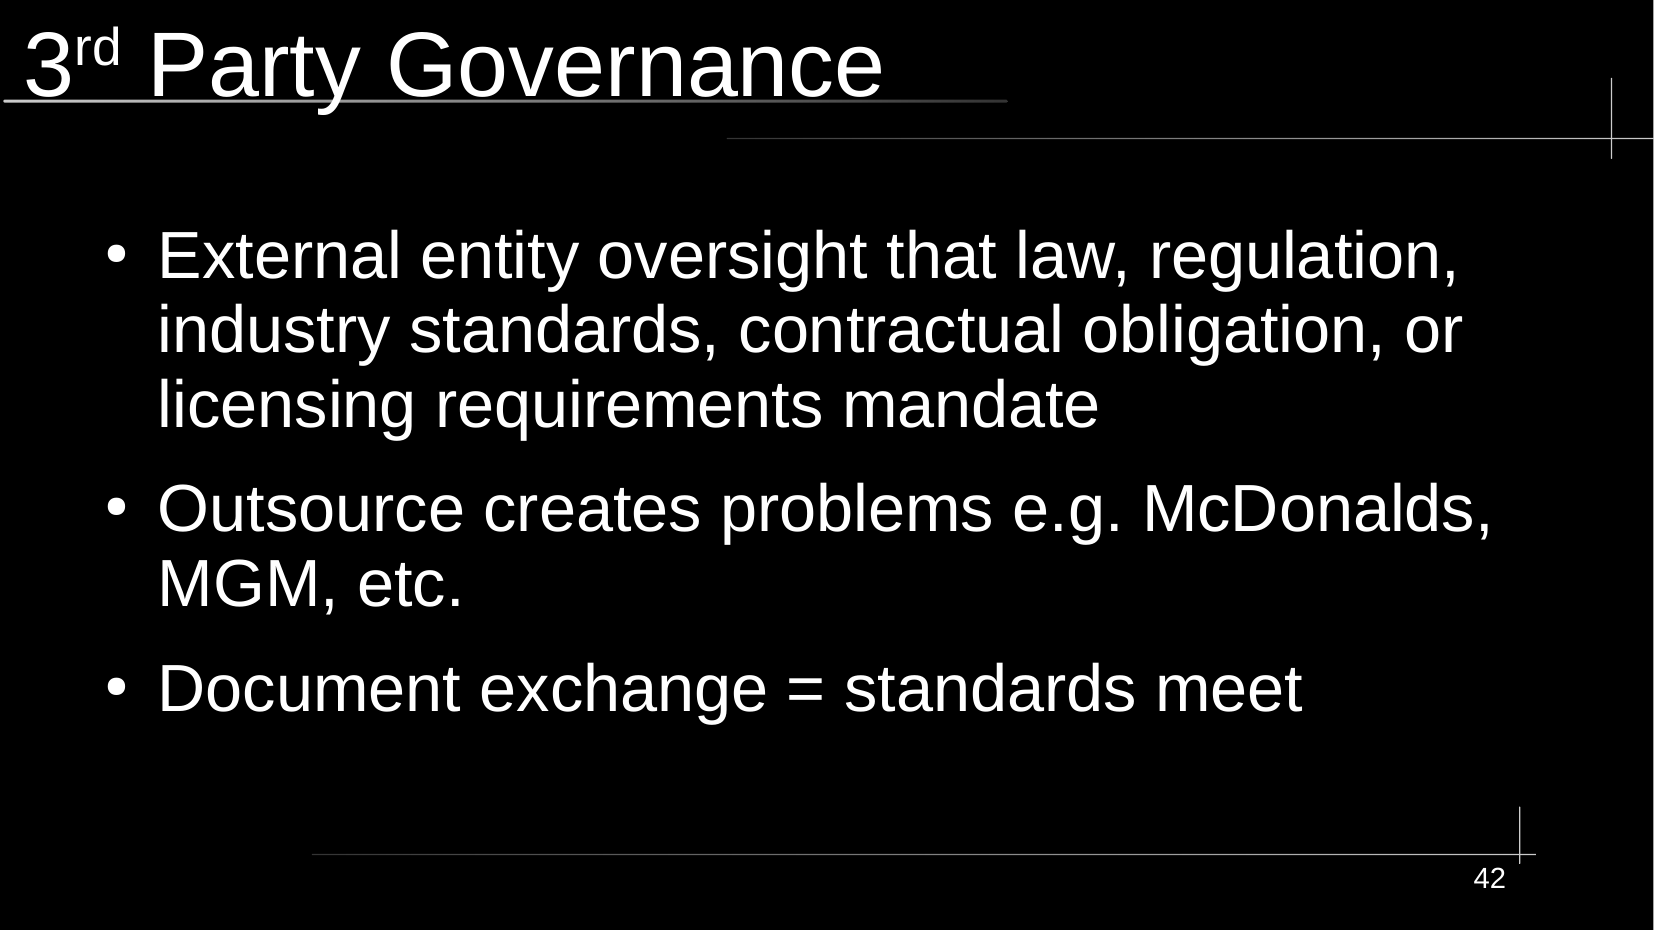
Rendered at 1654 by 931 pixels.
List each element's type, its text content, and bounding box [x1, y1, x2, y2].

list External entity oversight that law, regulation, industry standards, contractual obligation, or licensing requirements mandate Outsource creates problems e.g. McDonalds, MGM, etc. Document exchange = standards meet [86, 217, 1576, 901]
title 3rd Party Governance [23, 11, 1589, 119]
